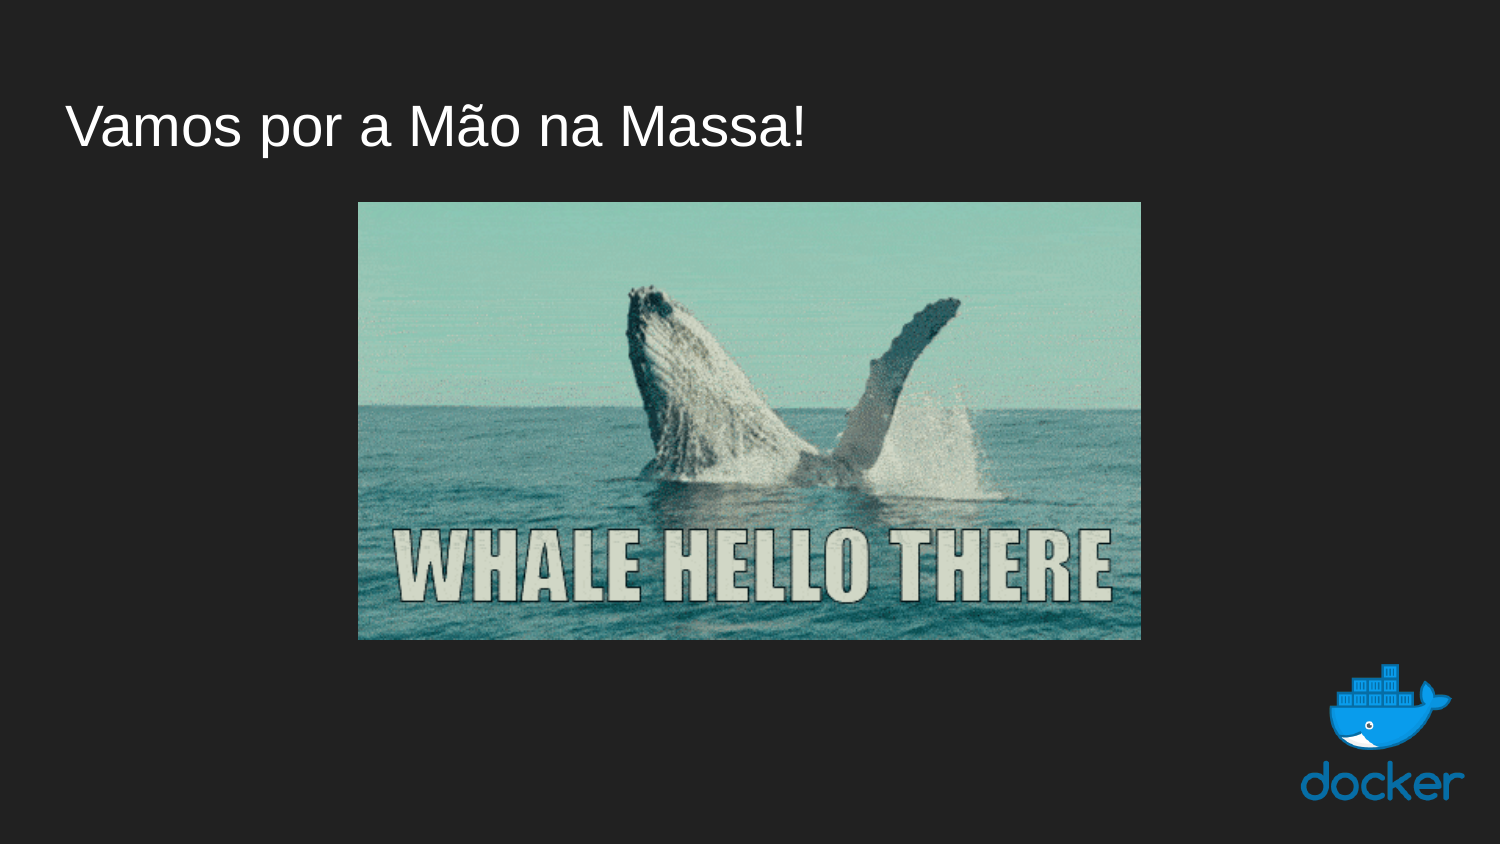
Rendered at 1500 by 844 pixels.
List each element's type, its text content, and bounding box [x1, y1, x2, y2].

text_box Vamos por a Mão na Massa! [51, 72, 1449, 167]
picture [358, 202, 1141, 640]
picture [1286, 649, 1479, 815]
